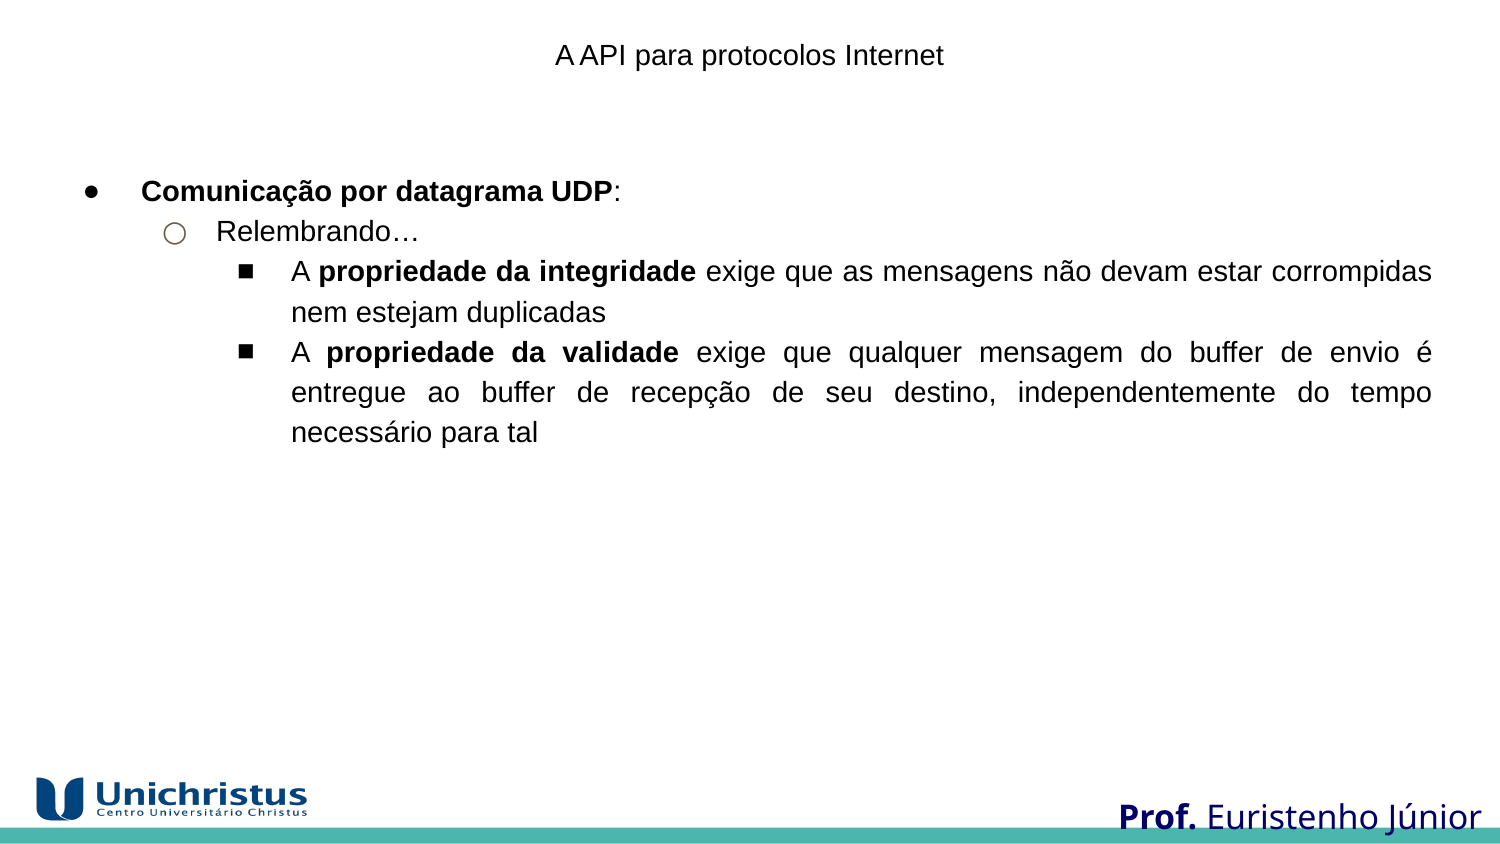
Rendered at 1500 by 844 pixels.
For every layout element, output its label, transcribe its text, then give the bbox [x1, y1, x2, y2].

list Comunicação por datagrama UDP: Relembrando… A propriedade da integridade exige que as mensagens não devam estar corrompidas nem estejam duplicadas A propriedade da validade exige que qualquer mensagem do buffer de envio é entregue ao buffer de recepção de seu destino, independentemente do tempo necessário para tal [51, 152, 1449, 750]
title A API para protocolos Internet [51, 20, 1449, 137]
picture [32, 775, 311, 822]
